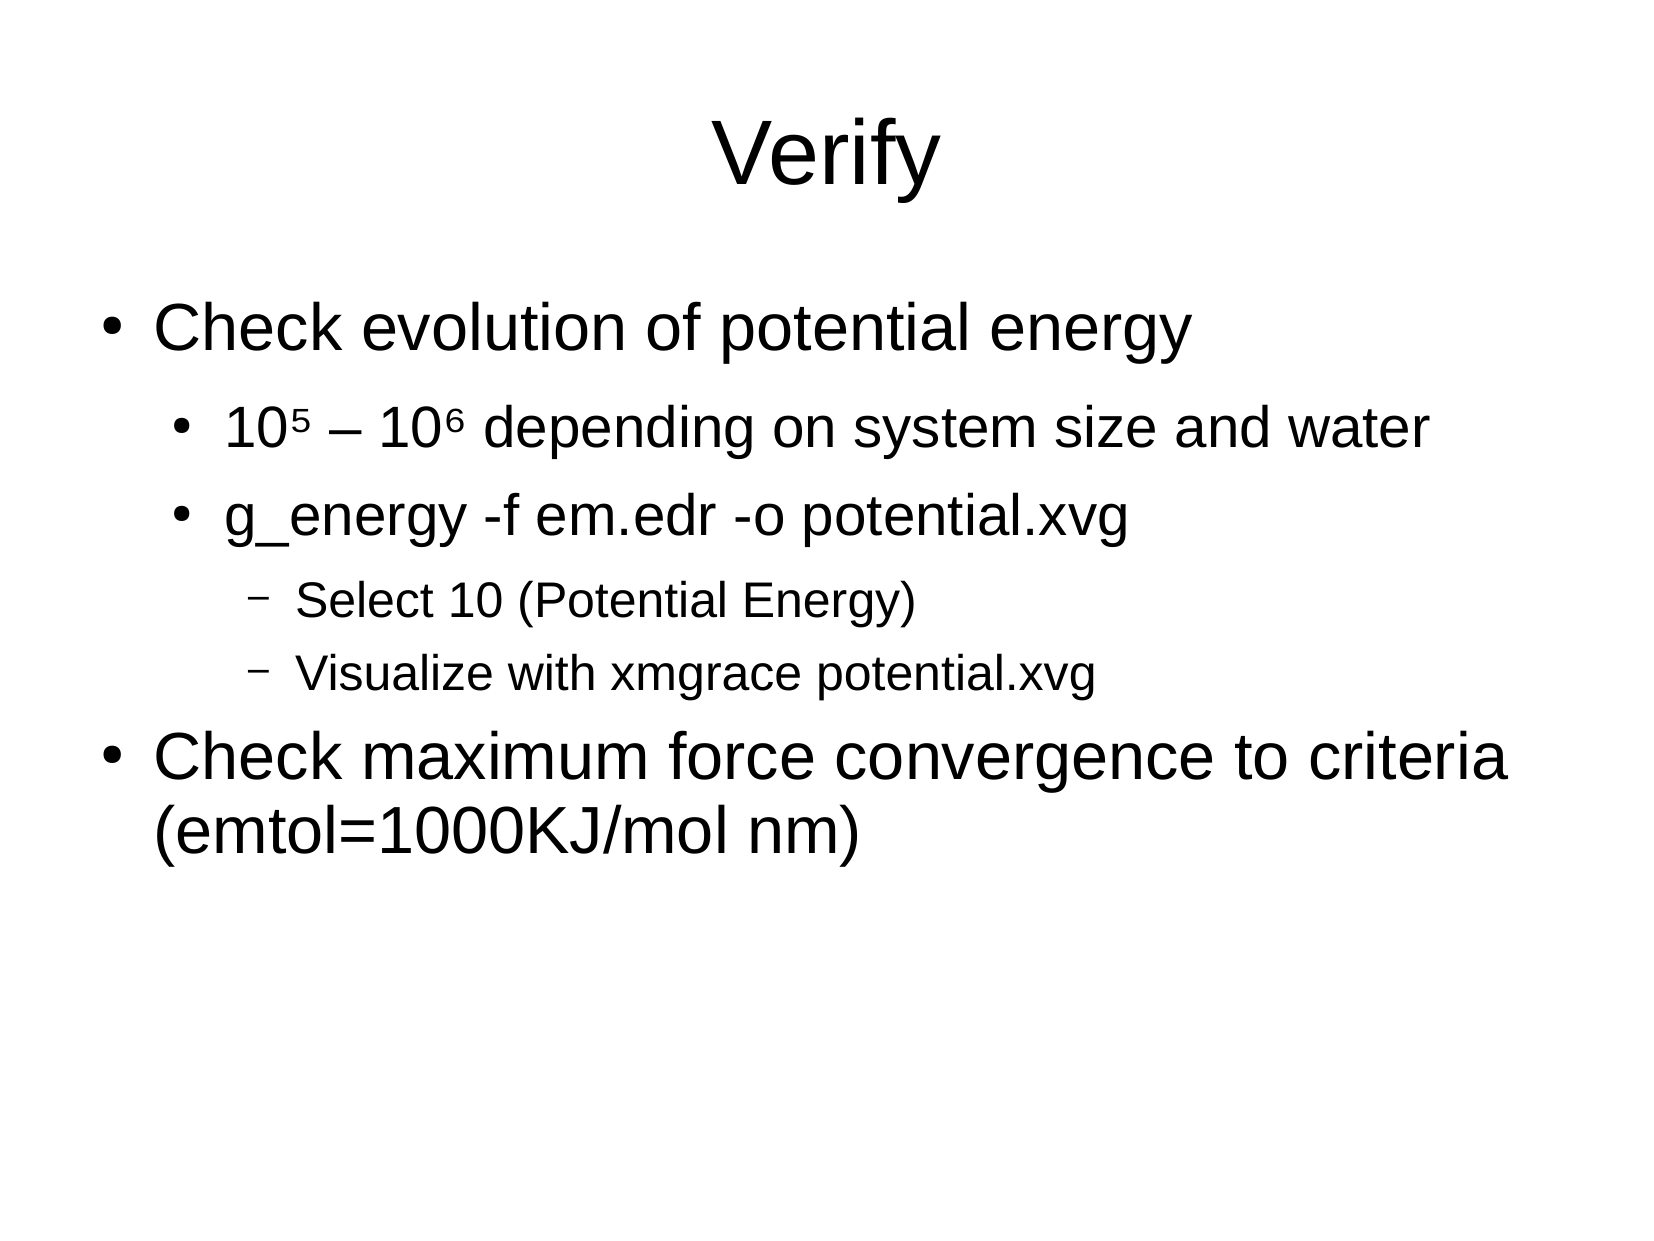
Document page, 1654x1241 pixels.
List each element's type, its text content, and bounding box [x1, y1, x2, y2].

list Check evolution of potential energy 10⁵ – 10⁶ depending on system size and water g_energy -f em.edr -o potential.xvg Select 10 (Potential Energy) Visualize with xmgrace potential.xvg Check maximum force convergence to criteria (emtol=1000KJ/mol nm) [82, 290, 1571, 1109]
title Verify [82, 56, 1571, 250]
